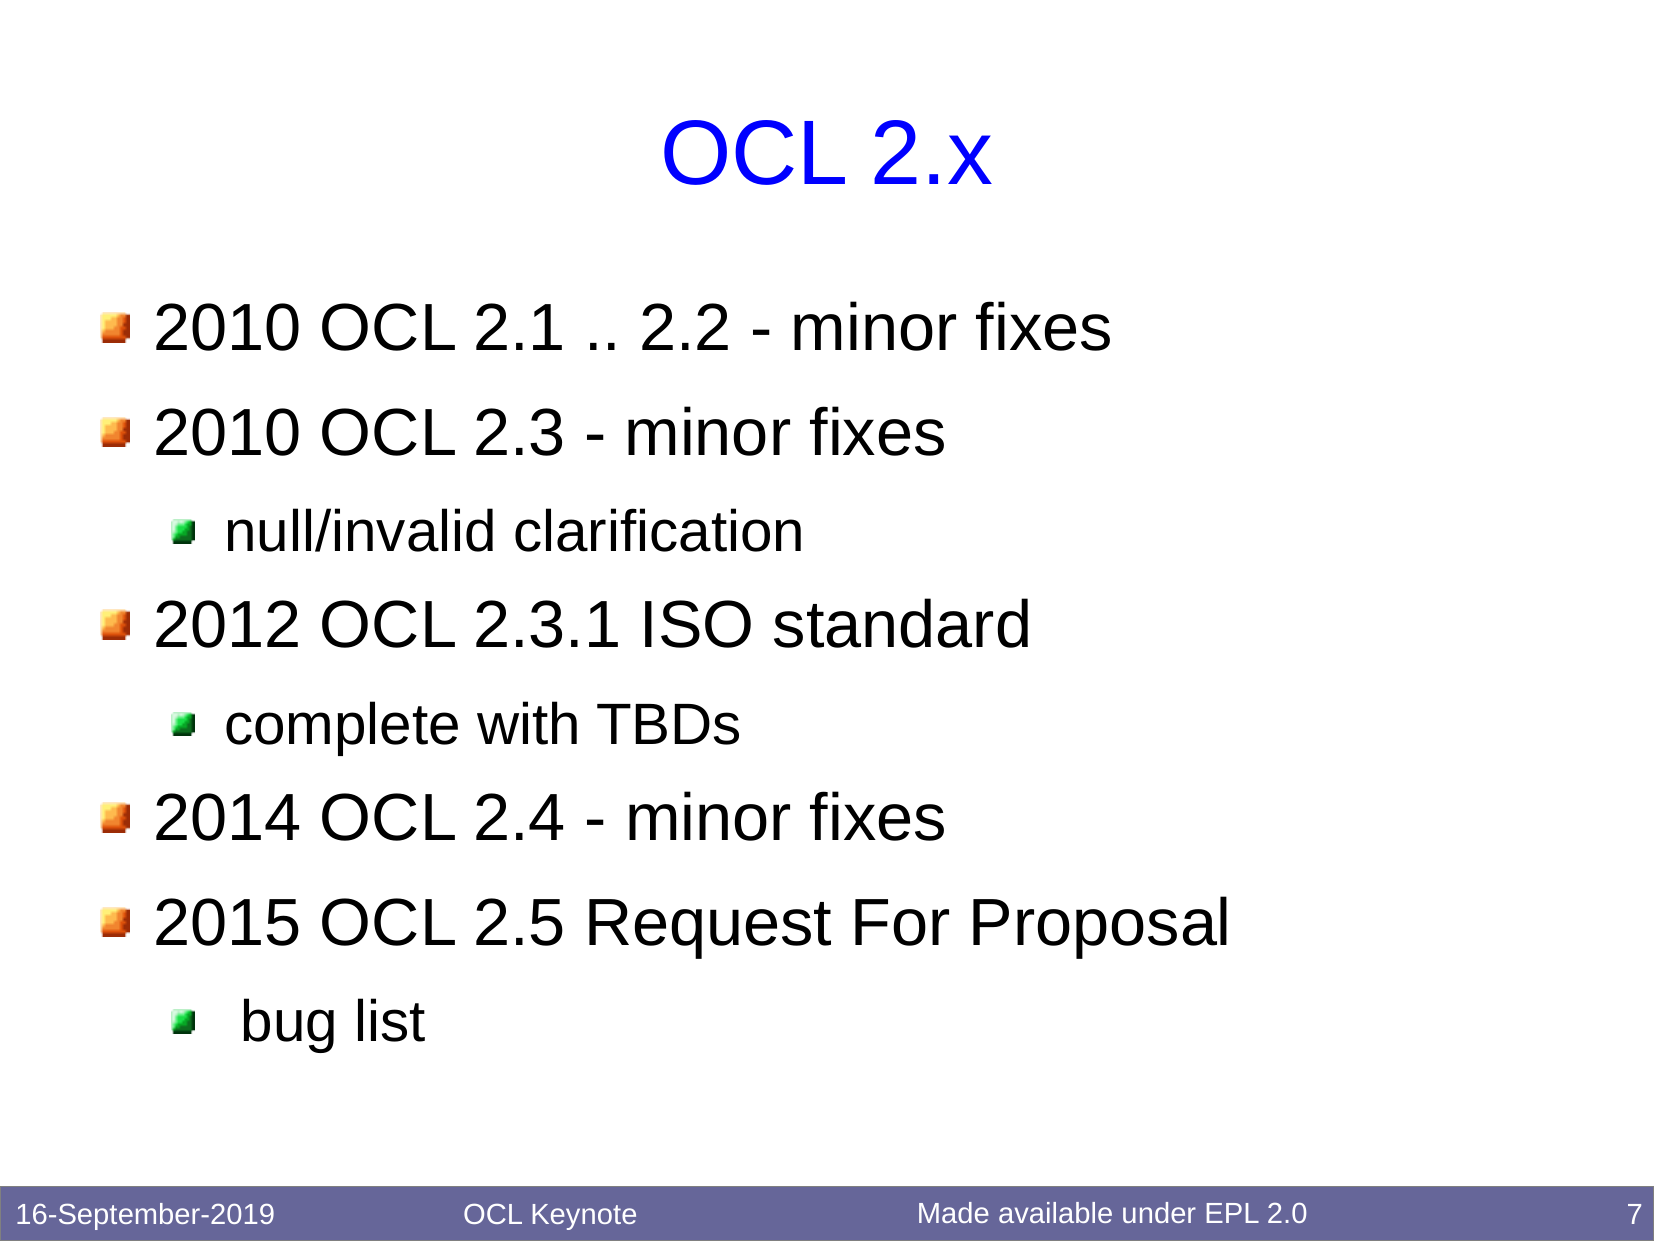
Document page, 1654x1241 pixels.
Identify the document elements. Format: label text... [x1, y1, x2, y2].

title OCL 2.x [82, 49, 1571, 257]
list 2010 OCL 2.1 .. 2.2 - minor fixes 2010 OCL 2.3 - minor fixes null/invalid clarification 2012 OCL 2.3.1 ISO standard complete with TBDs 2014 OCL 2.4 - minor fixes 2015 OCL 2.5 Request For Proposal bug list [82, 290, 1571, 1055]
